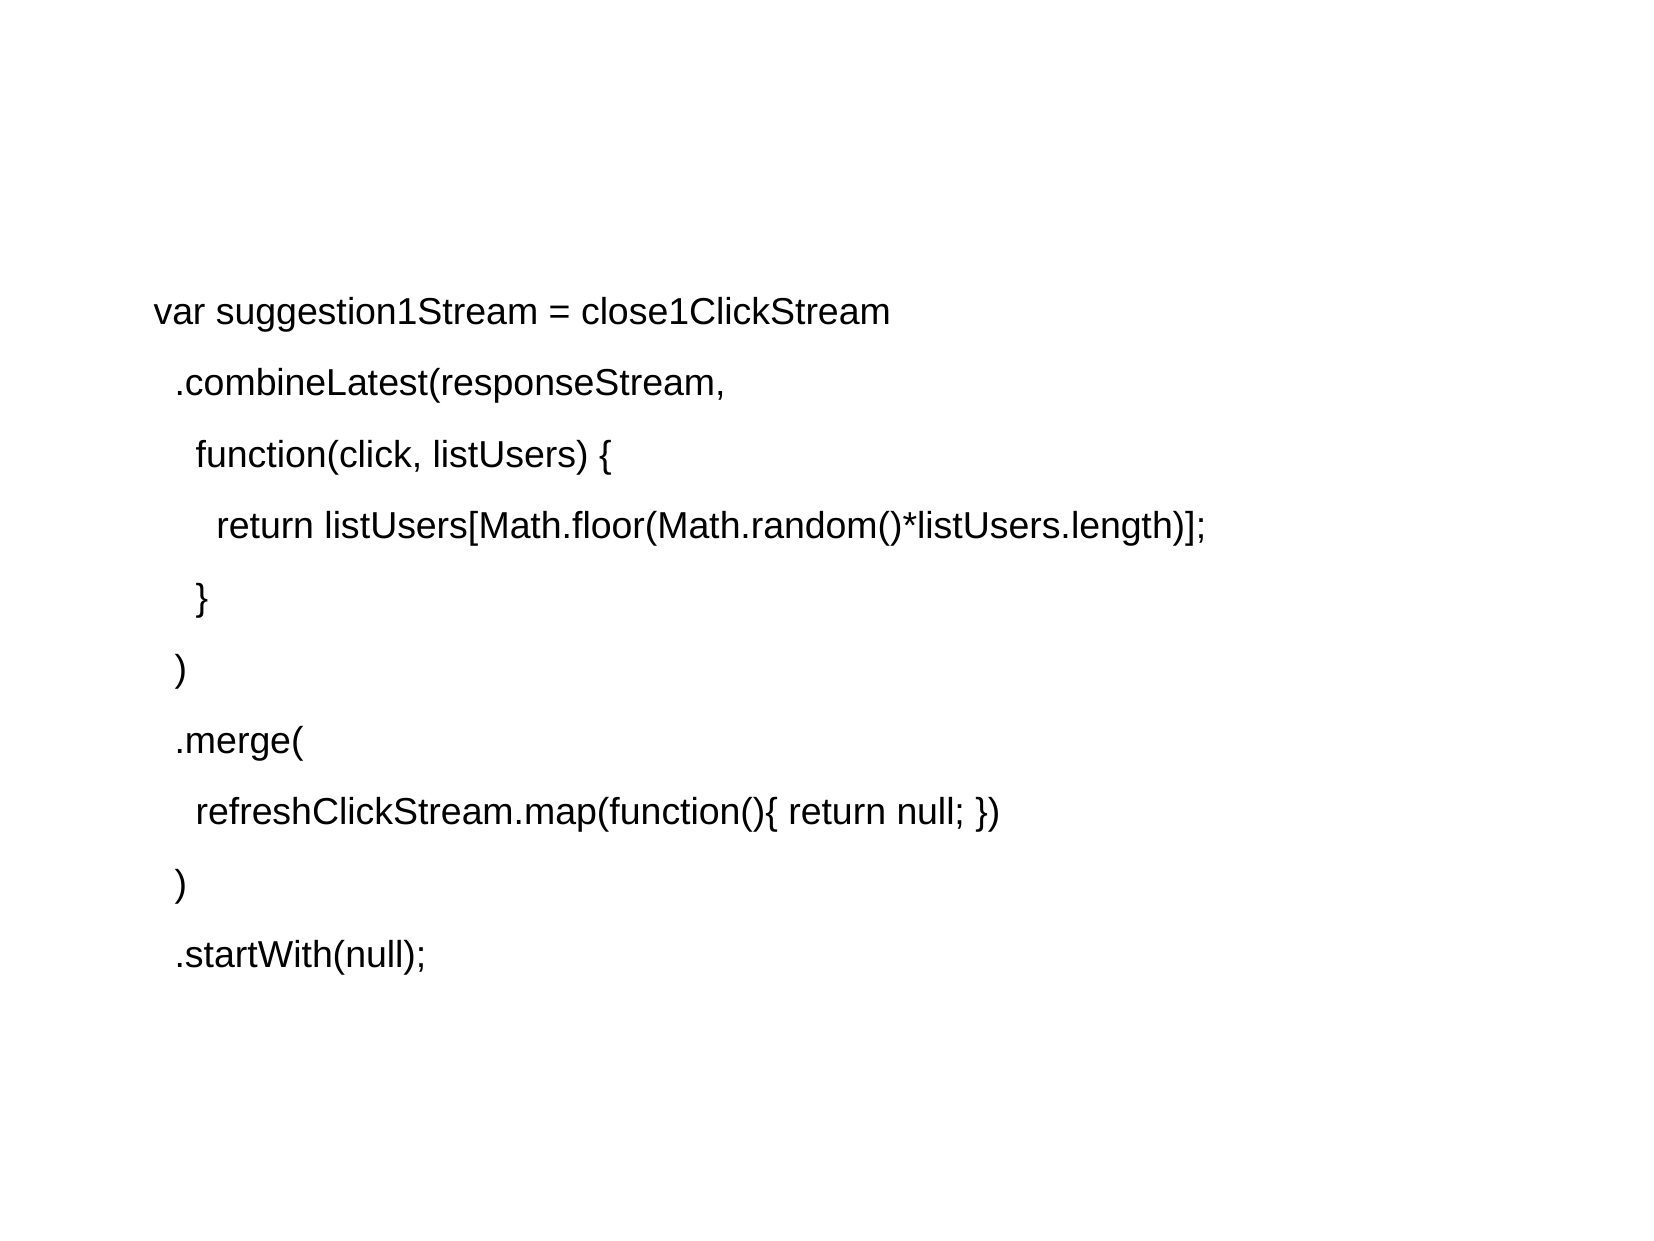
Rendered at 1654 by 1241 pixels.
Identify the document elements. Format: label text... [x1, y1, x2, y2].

list var suggestion1Stream = close1ClickStream .combineLatest(responseStream, function(click, listUsers) { return listUsers[Math.floor(Math.random()*listUsers.length)]; } ) .merge( refreshClickStream.map(function(){ return null; }) ) .startWith(null); [82, 290, 1571, 1010]
